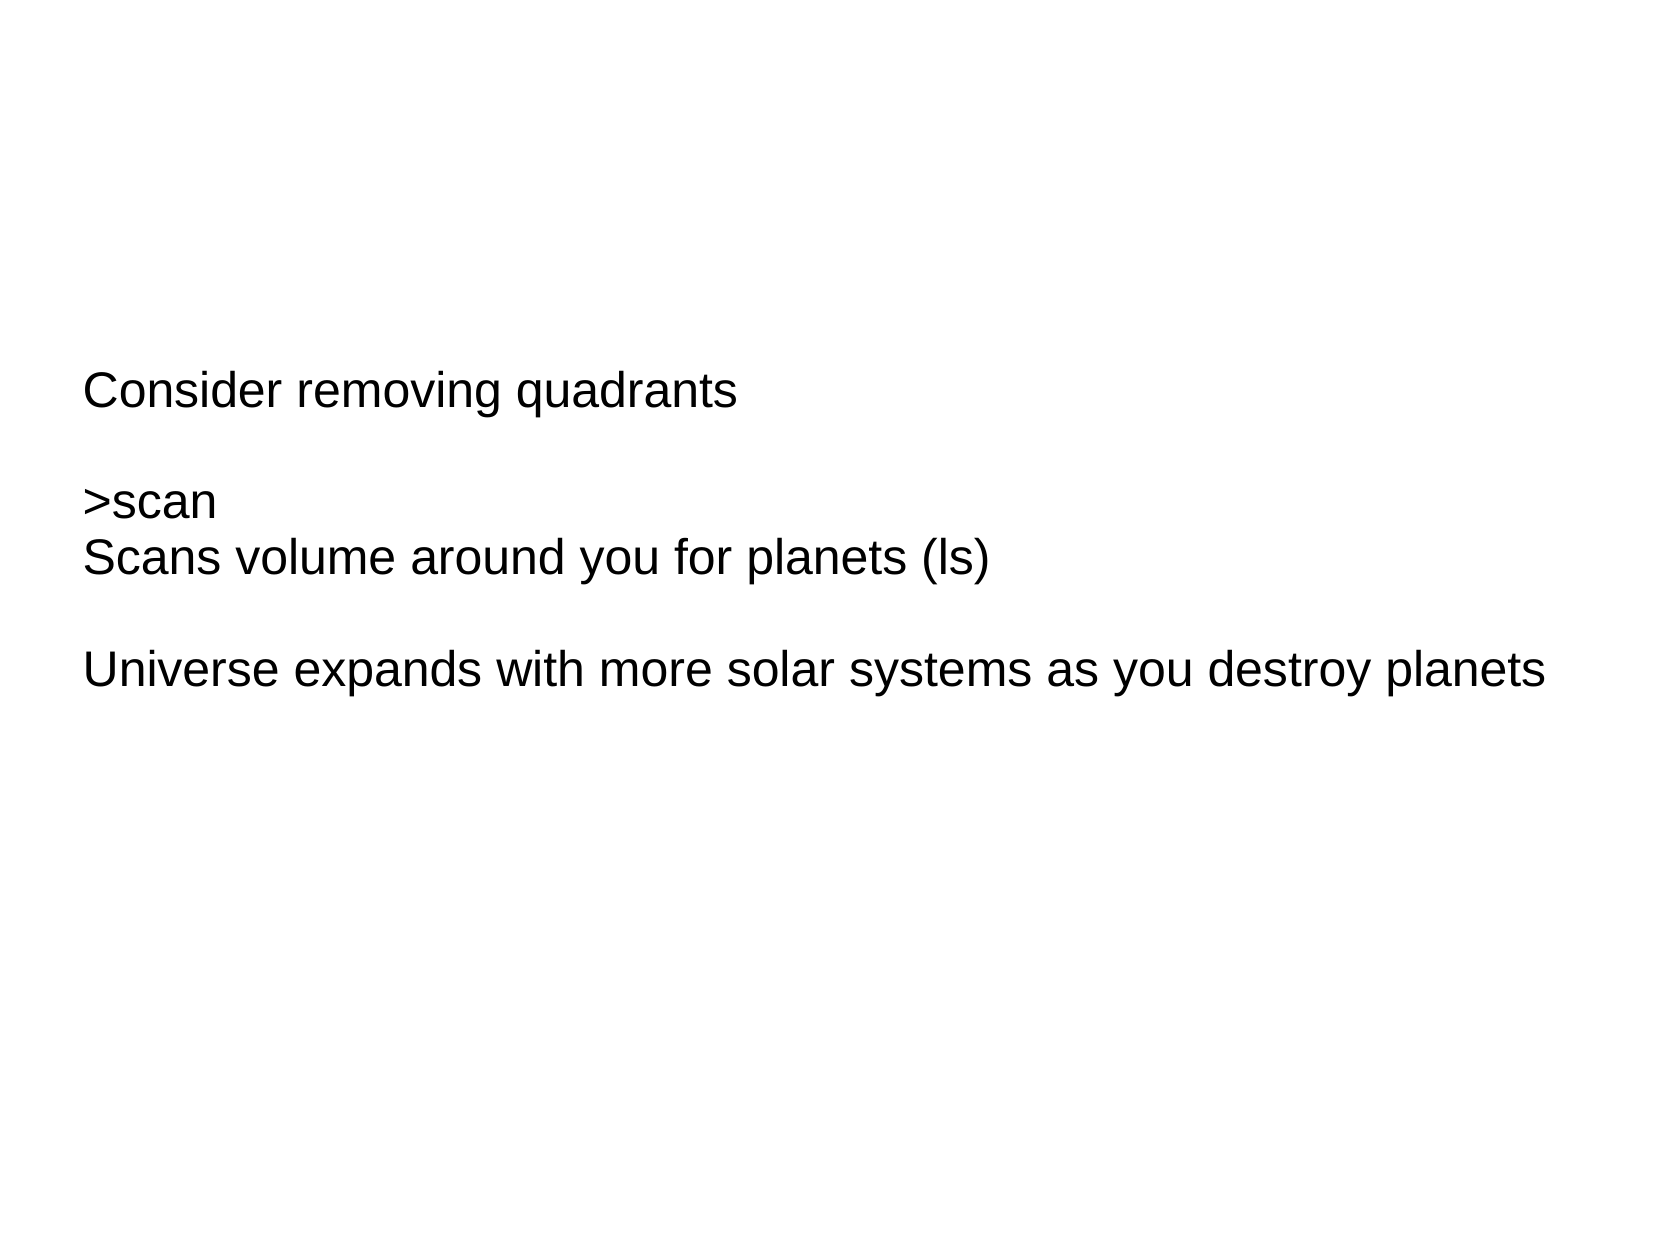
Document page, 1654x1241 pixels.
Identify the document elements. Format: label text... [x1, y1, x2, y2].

subtitle Consider removing quadrants >scan Scans volume around you for planets (ls) Universe expands with more solar systems as you destroy planets [82, 49, 1571, 1010]
